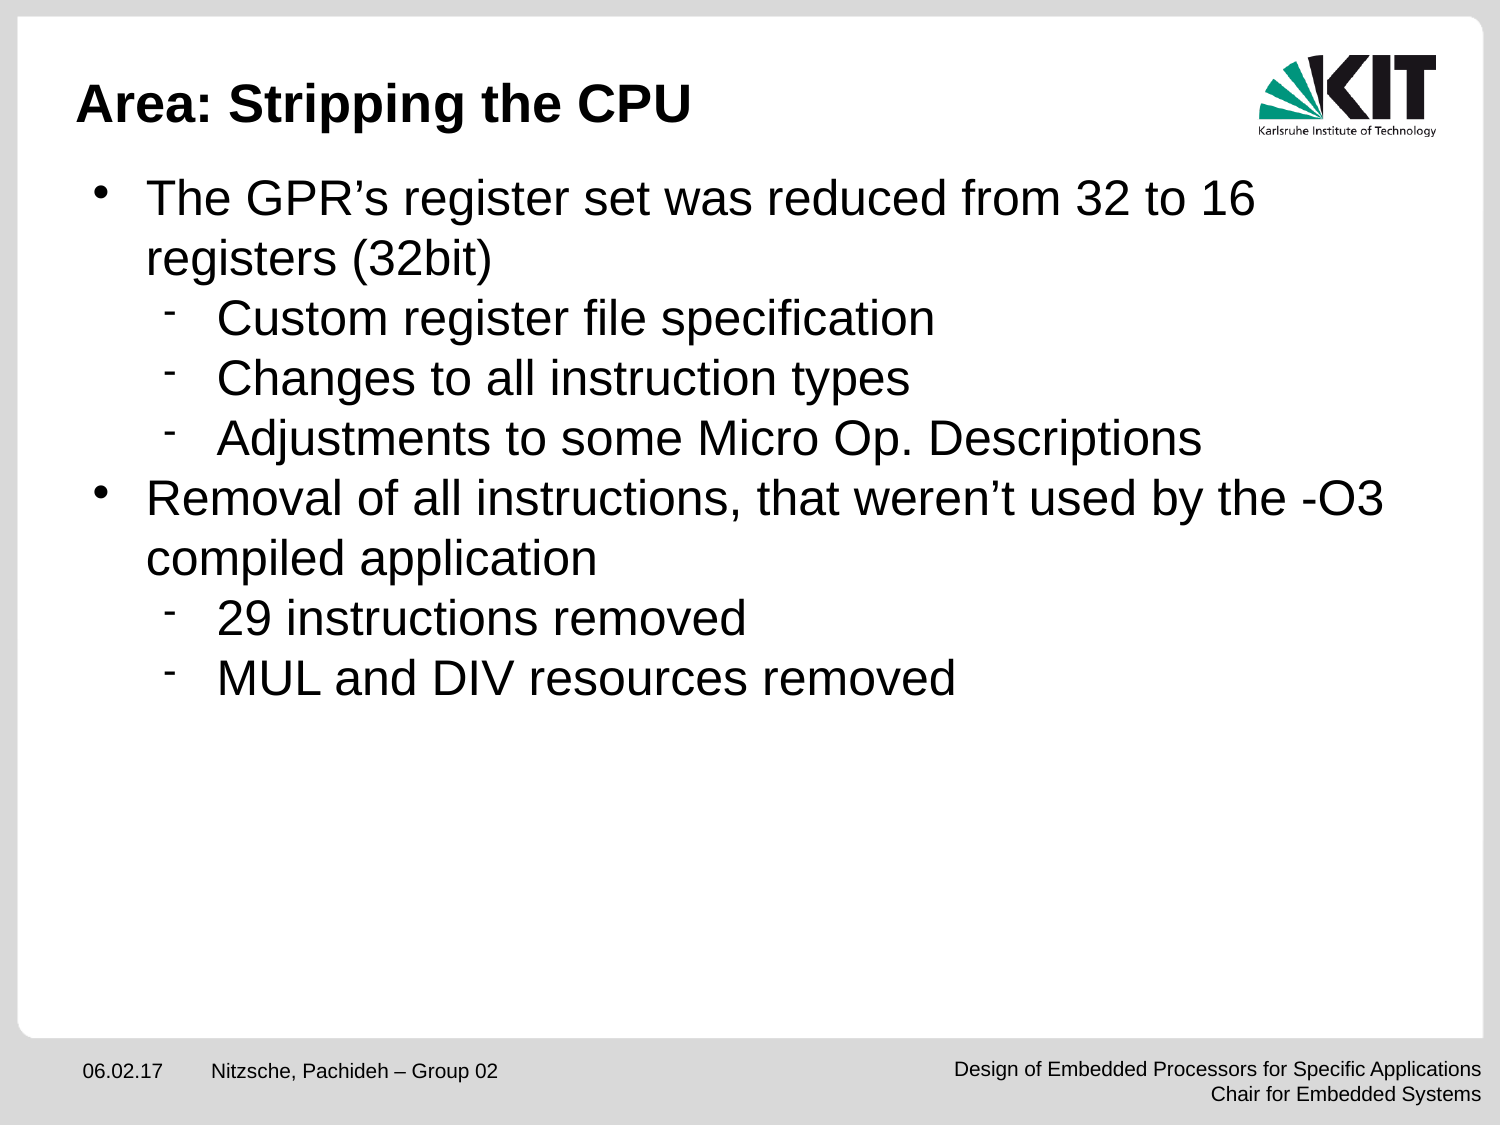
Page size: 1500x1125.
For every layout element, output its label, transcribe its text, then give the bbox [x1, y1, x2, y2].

picture [0, 0, 1500, 1125]
text_box Area: Stripping the CPU [75, 36, 1425, 165]
text_box Nitzsche, Pachideh – Group 02 [211, 1057, 957, 1117]
text_box The GPR’s register set was reduced from 32 to 16 registers (32bit) Custom register file specification Changes to all instruction types Adjustments to some Micro Op. Descriptions Removal of all instructions, that weren’t used by the -O3 compiled application 29 instructions removed MUL and DIV resources removed [75, 165, 1425, 916]
